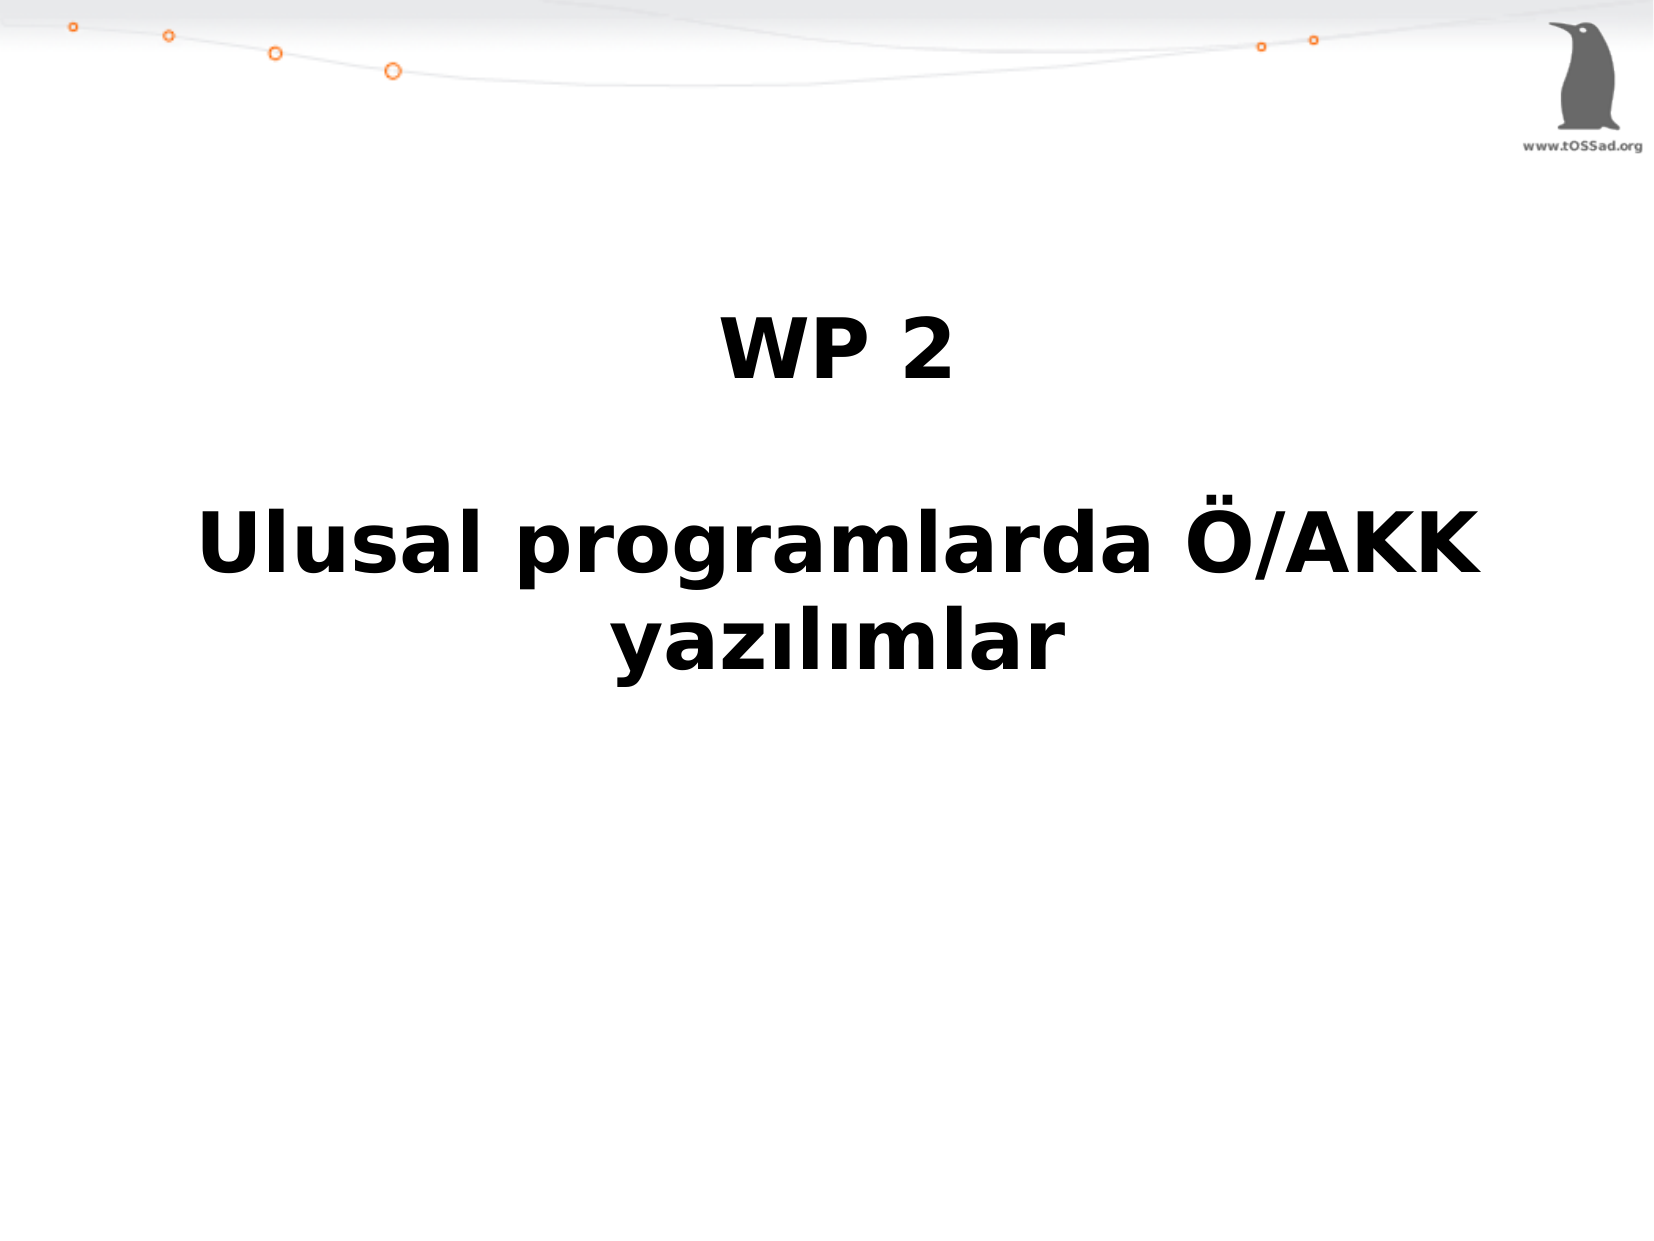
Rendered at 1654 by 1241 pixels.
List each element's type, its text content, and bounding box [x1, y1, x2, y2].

title WP 2 Ulusal programlarda Ö/AKK yazılımlar [131, 301, 1544, 690]
picture [0, 0, 1654, 157]
